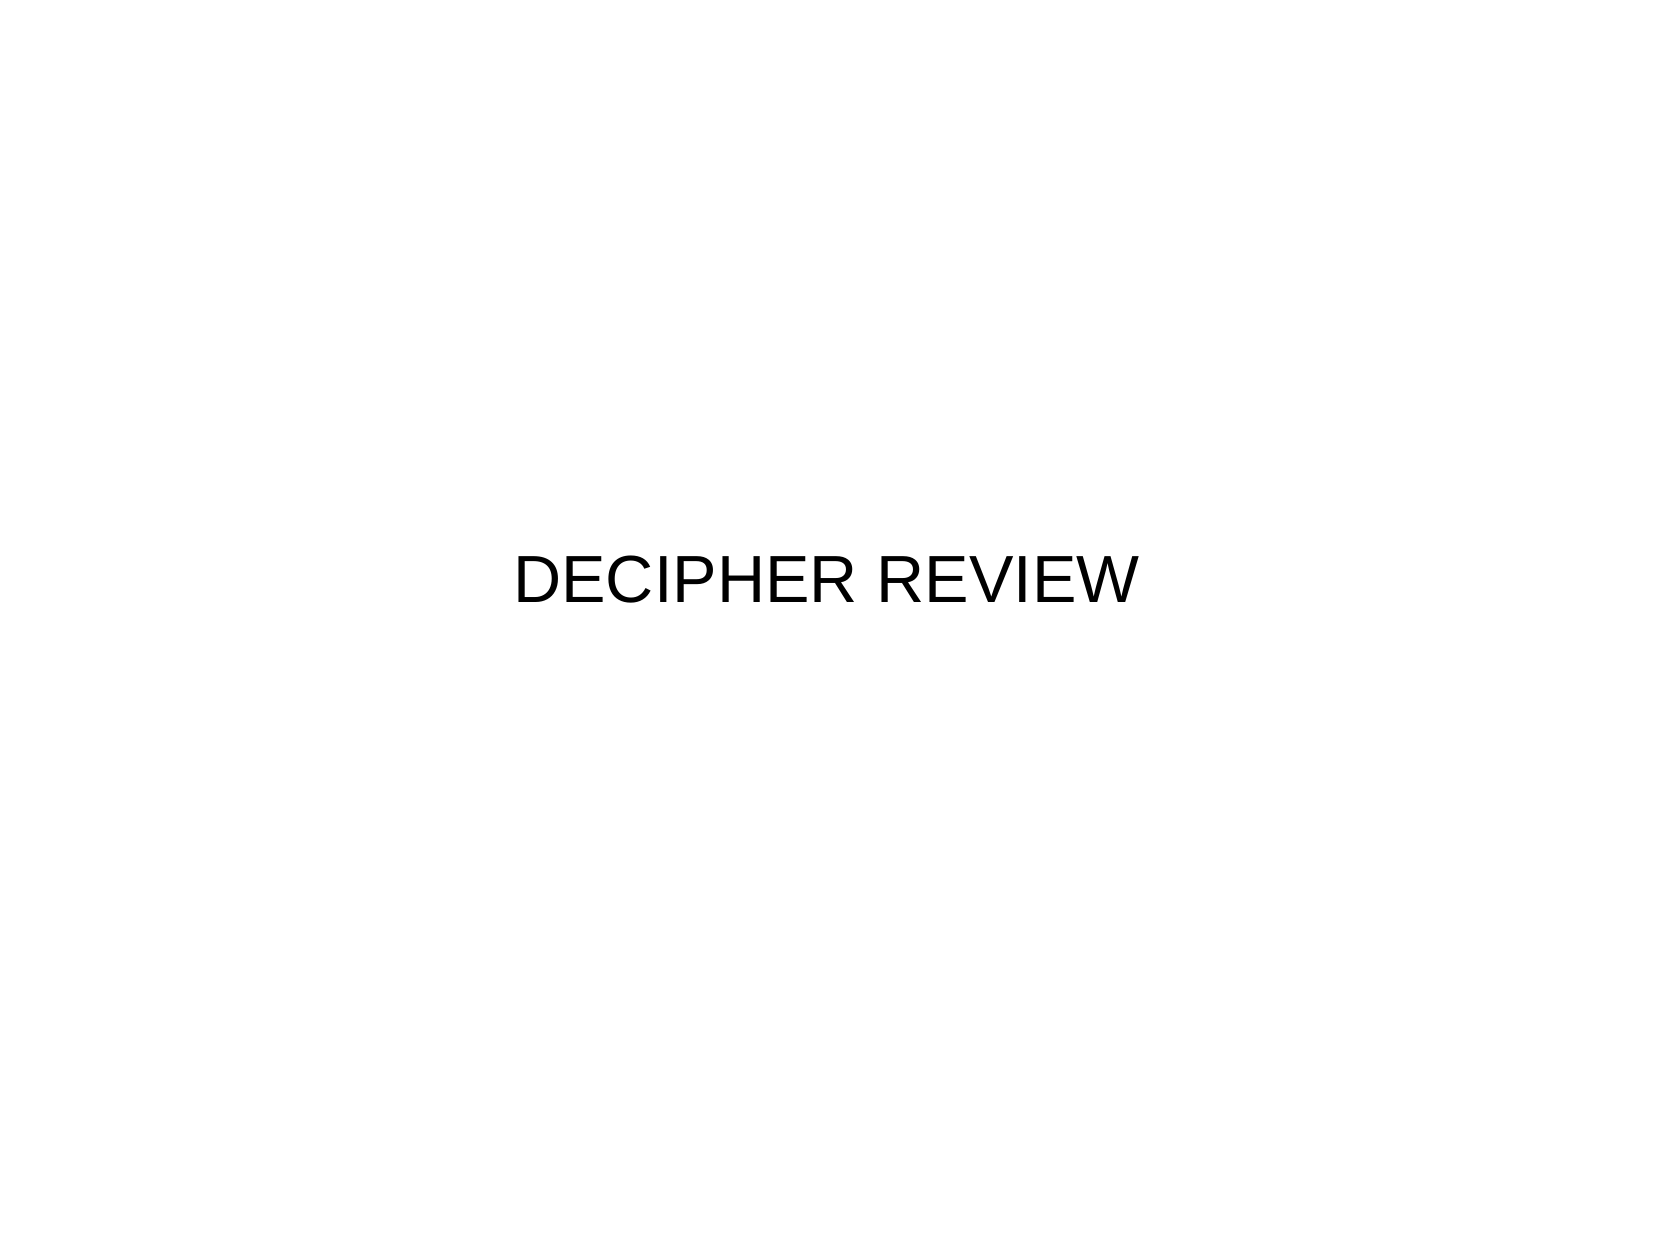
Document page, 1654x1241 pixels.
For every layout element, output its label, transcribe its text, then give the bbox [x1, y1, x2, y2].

subtitle DECIPHER REVIEW [82, 56, 1571, 1102]
